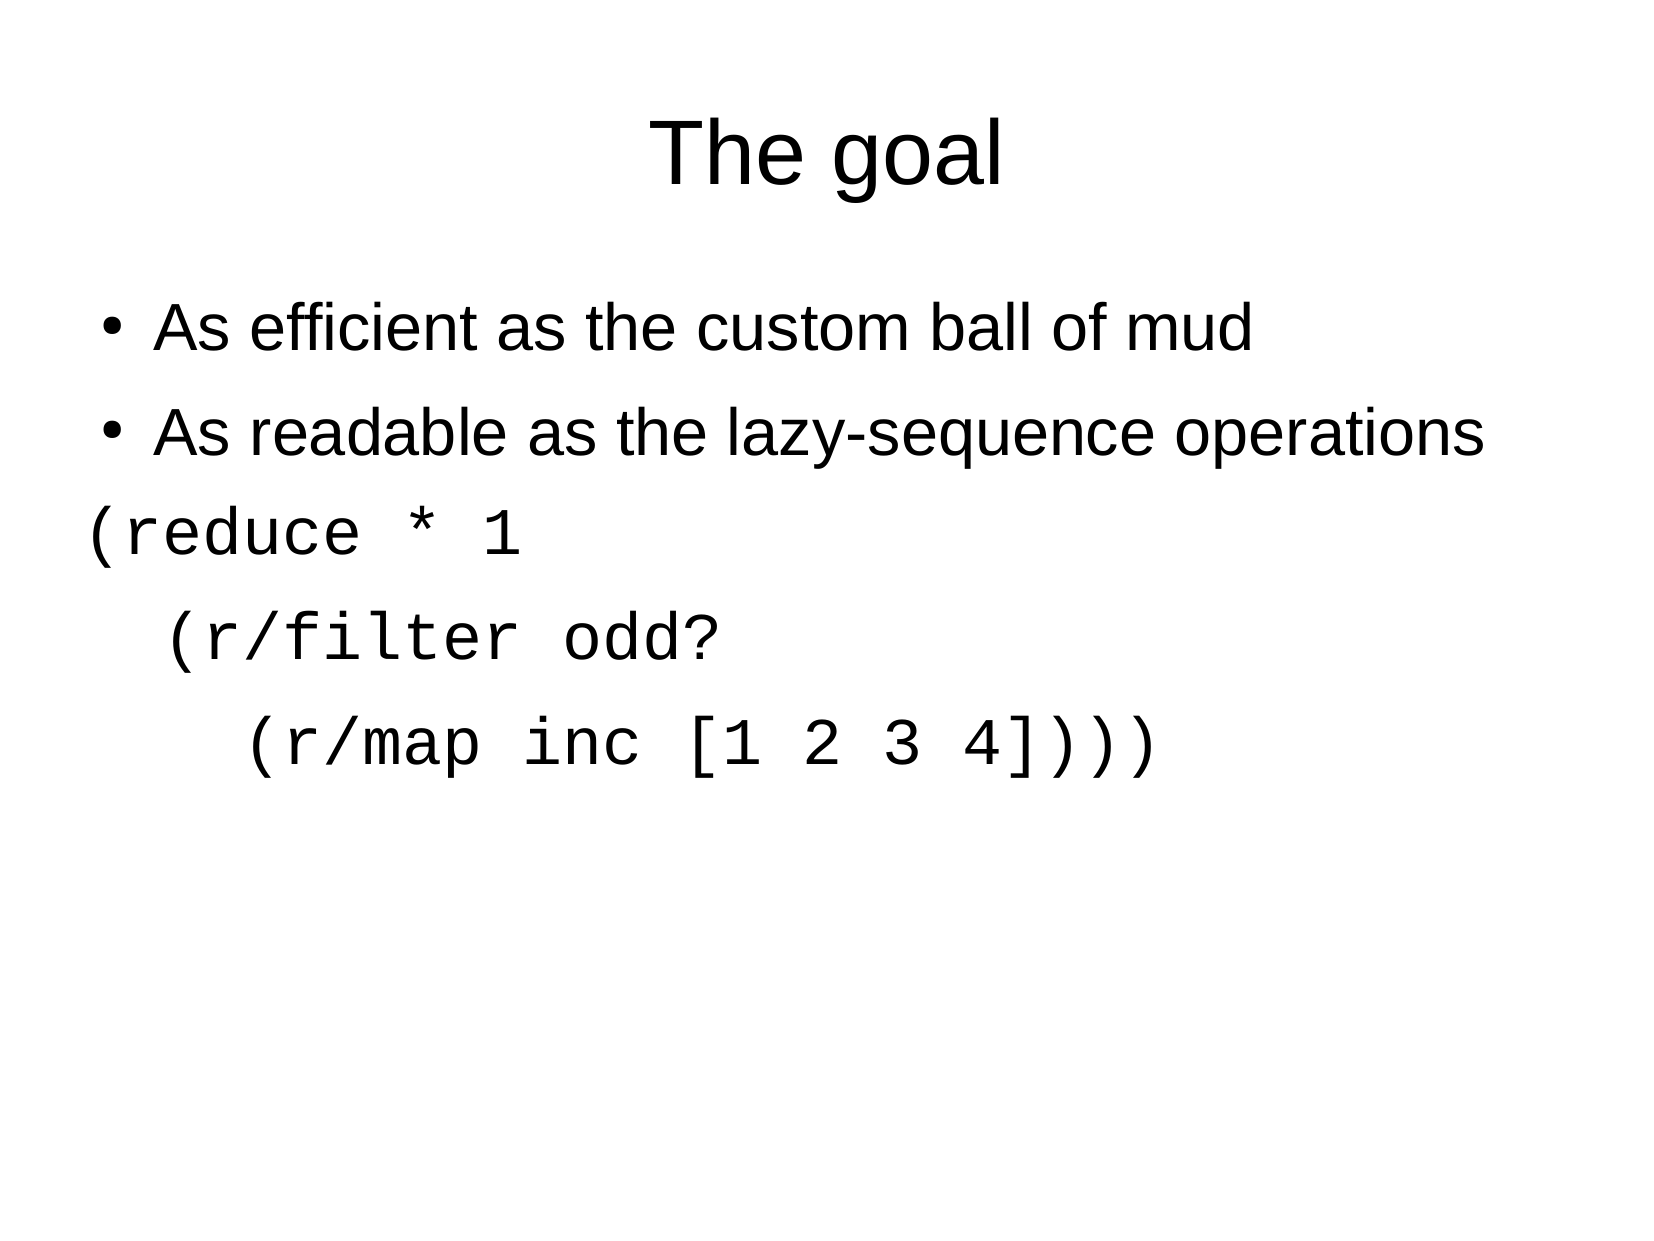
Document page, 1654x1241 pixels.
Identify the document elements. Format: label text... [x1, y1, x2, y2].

list As efficient as the custom ball of mud As readable as the lazy-sequence operations (reduce * 1 (r/filter odd? (r/map inc [1 2 3 4]))) [82, 290, 1571, 1109]
title The goal [82, 49, 1571, 257]
